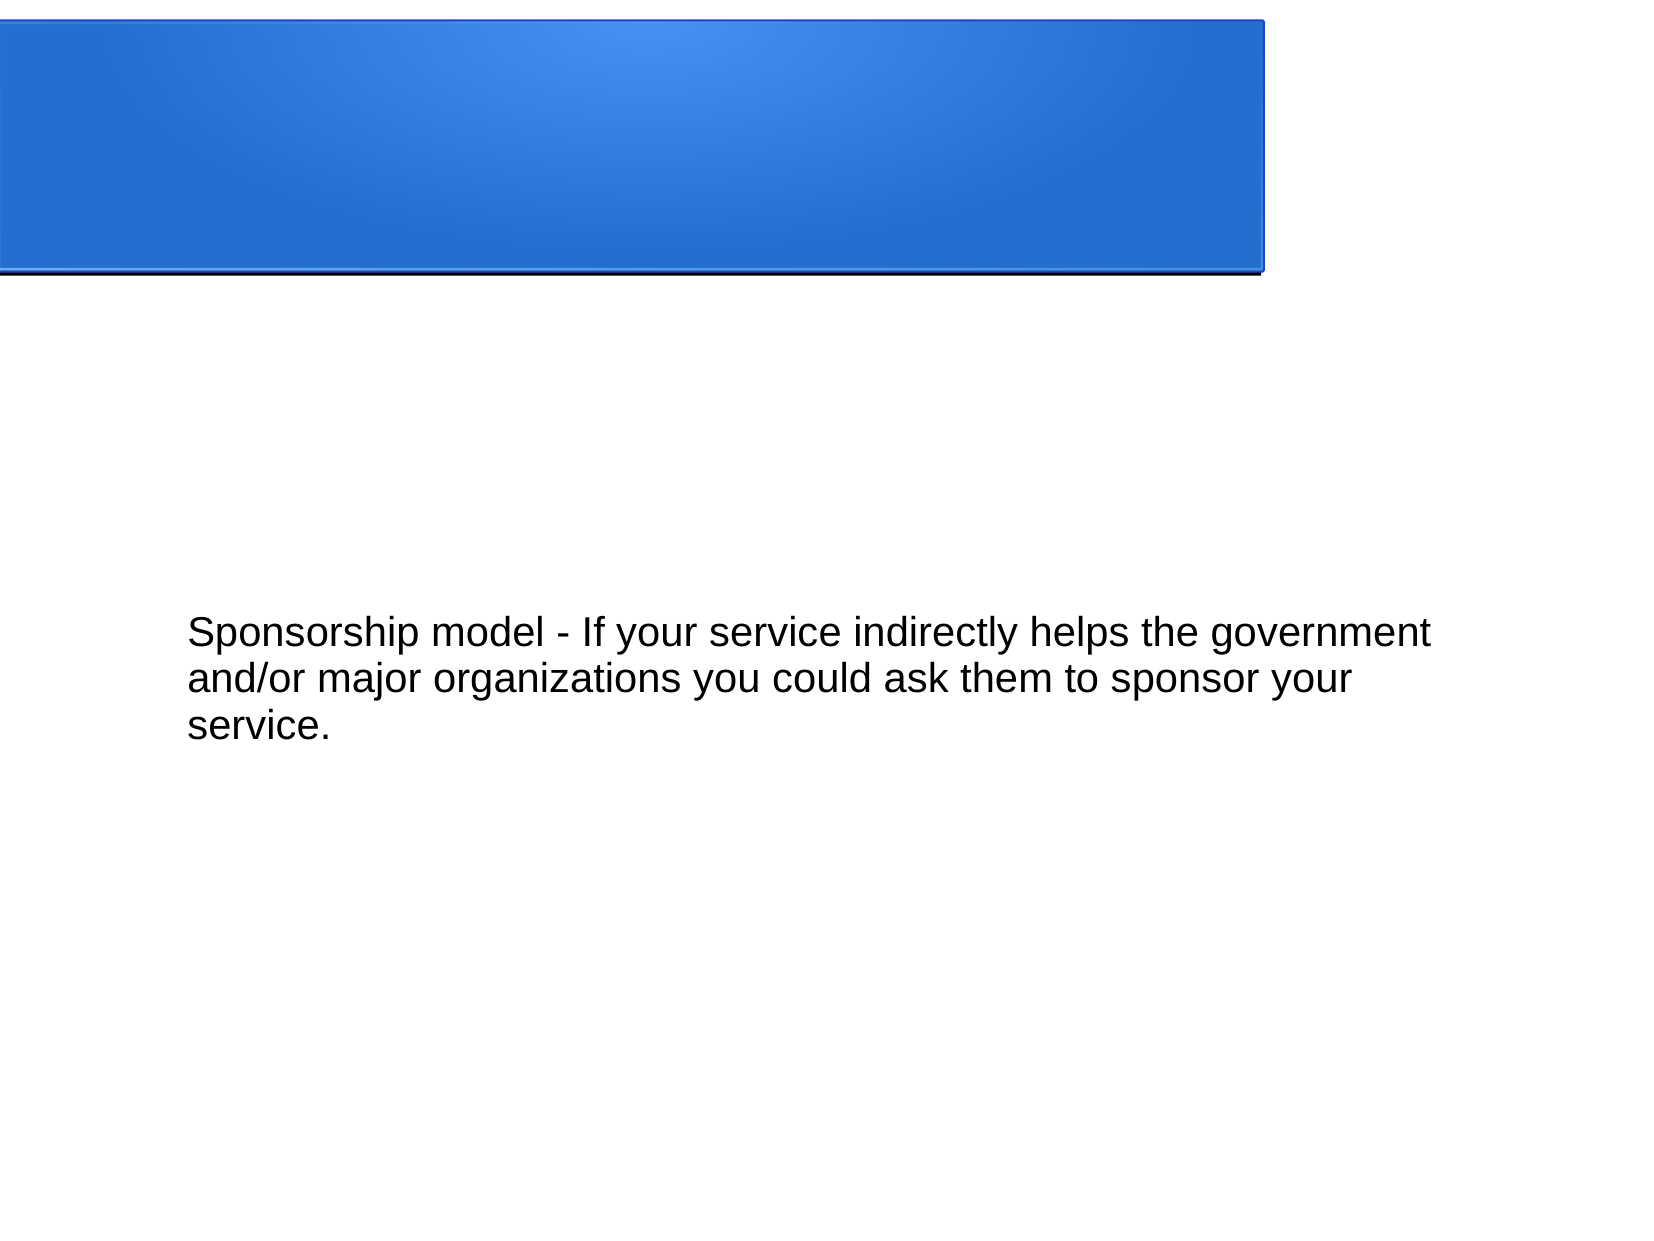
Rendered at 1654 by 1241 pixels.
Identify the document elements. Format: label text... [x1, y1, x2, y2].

text_box Sponsorship model - If your service indirectly helps the government and/or major organizations you could ask them to sponsor your service. [172, 601, 1482, 758]
